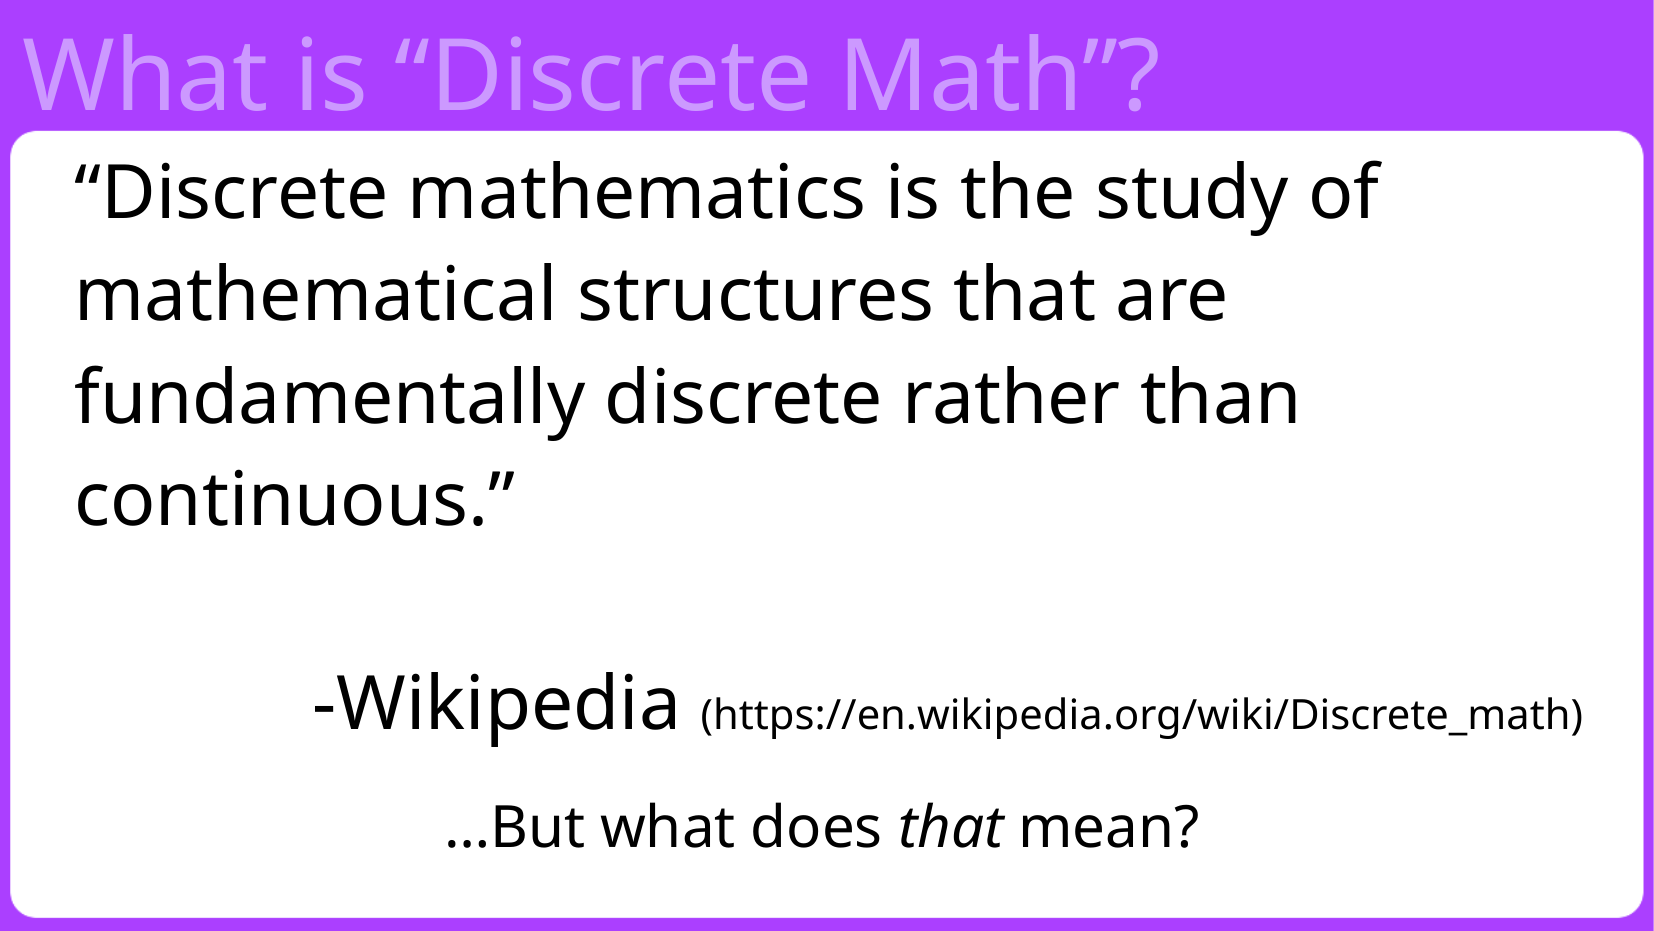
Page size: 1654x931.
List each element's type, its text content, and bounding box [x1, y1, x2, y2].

title What is “Discrete Math”? [22, 13, 1511, 130]
picture [0, 0, 1654, 931]
text_box “Discrete mathematics is the study of mathematical structures that are fundamentally discrete rather than continuous.” -Wikipedia (https://en.wikipedia.org/wiki/Discrete_math) [74, 182, 1584, 709]
text_box …But what does that mean? [67, 772, 1577, 878]
